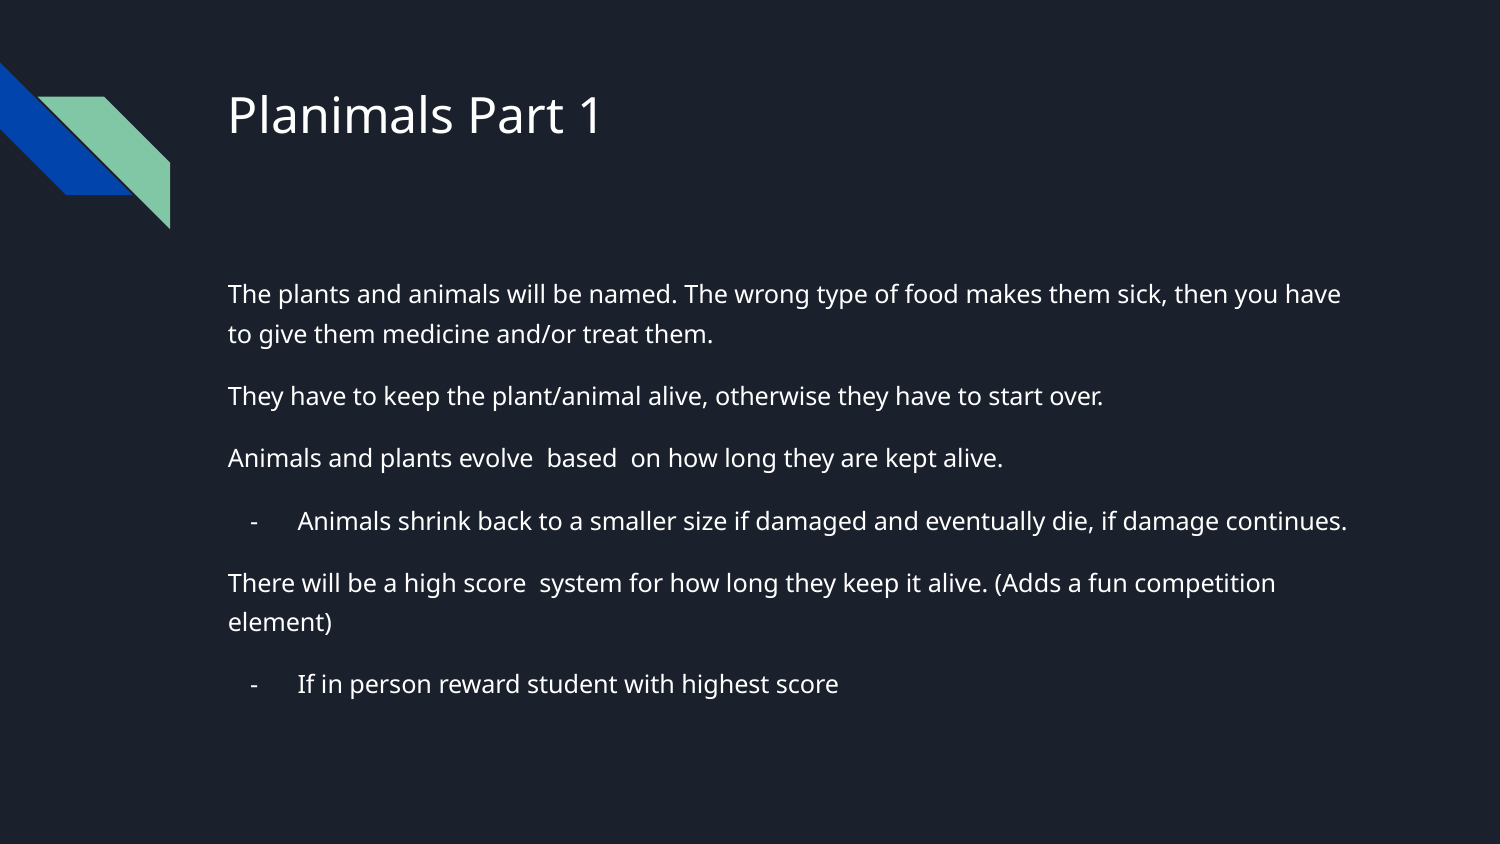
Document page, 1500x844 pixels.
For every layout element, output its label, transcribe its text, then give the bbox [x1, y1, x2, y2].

list The plants and animals will be named. The wrong type of food makes them sick, then you have to give them medicine and/or treat them. They have to keep the plant/animal alive, otherwise they have to start over. Animals and plants evolve based on how long they are kept alive. Animals shrink back to a smaller size if damaged and eventually die, if damage continues. There will be a high score system for how long they keep it alive. (Adds a fun competition element) If in person reward student with highest score [212, 257, 1368, 735]
title Planimals Part 1 [212, 64, 1368, 215]
